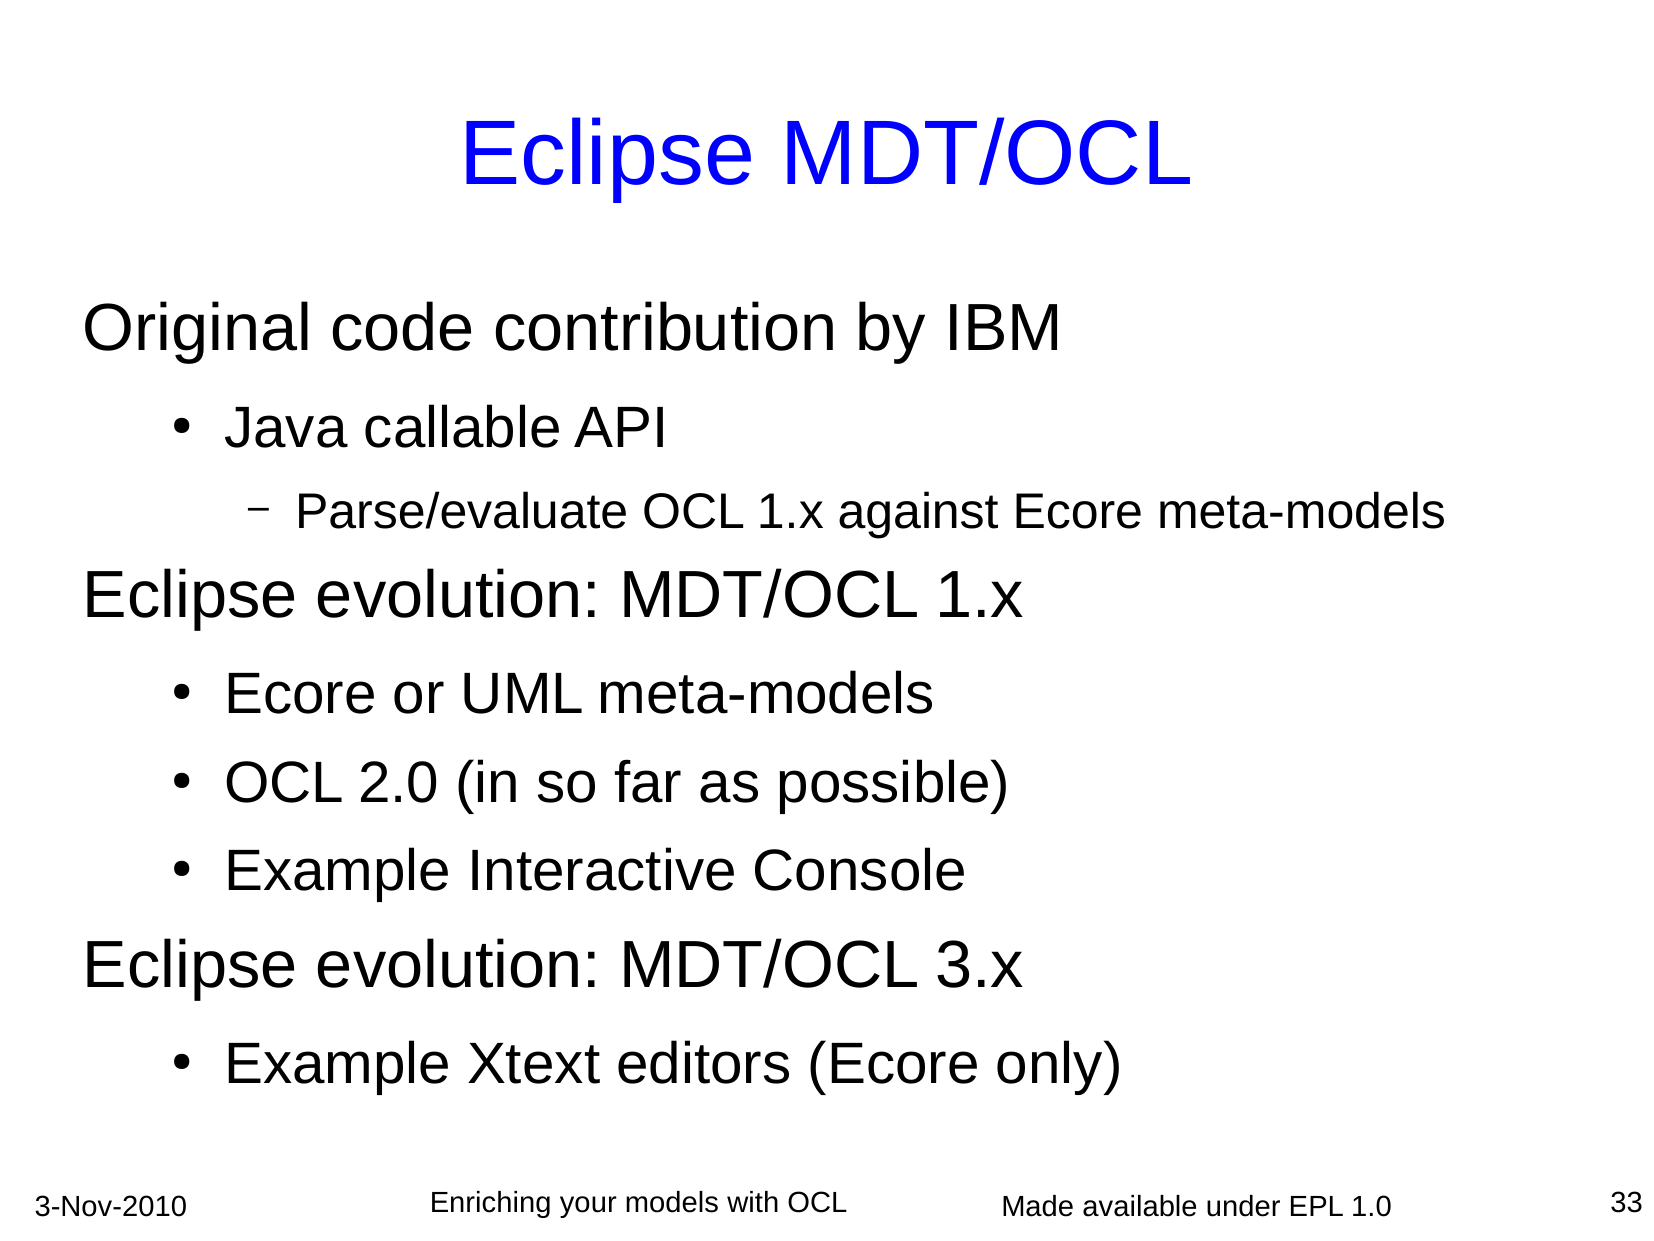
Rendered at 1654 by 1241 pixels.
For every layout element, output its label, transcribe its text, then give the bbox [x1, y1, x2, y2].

list Original code contribution by IBM Java callable API Parse/evaluate OCL 1.x against Ecore meta-models Eclipse evolution: MDT/OCL 1.x Ecore or UML meta-models OCL 2.0 (in so far as possible) Example Interactive Console Eclipse evolution: MDT/OCL 3.x Example Xtext editors (Ecore only) [82, 290, 1571, 1096]
title Eclipse MDT/OCL [82, 49, 1571, 257]
